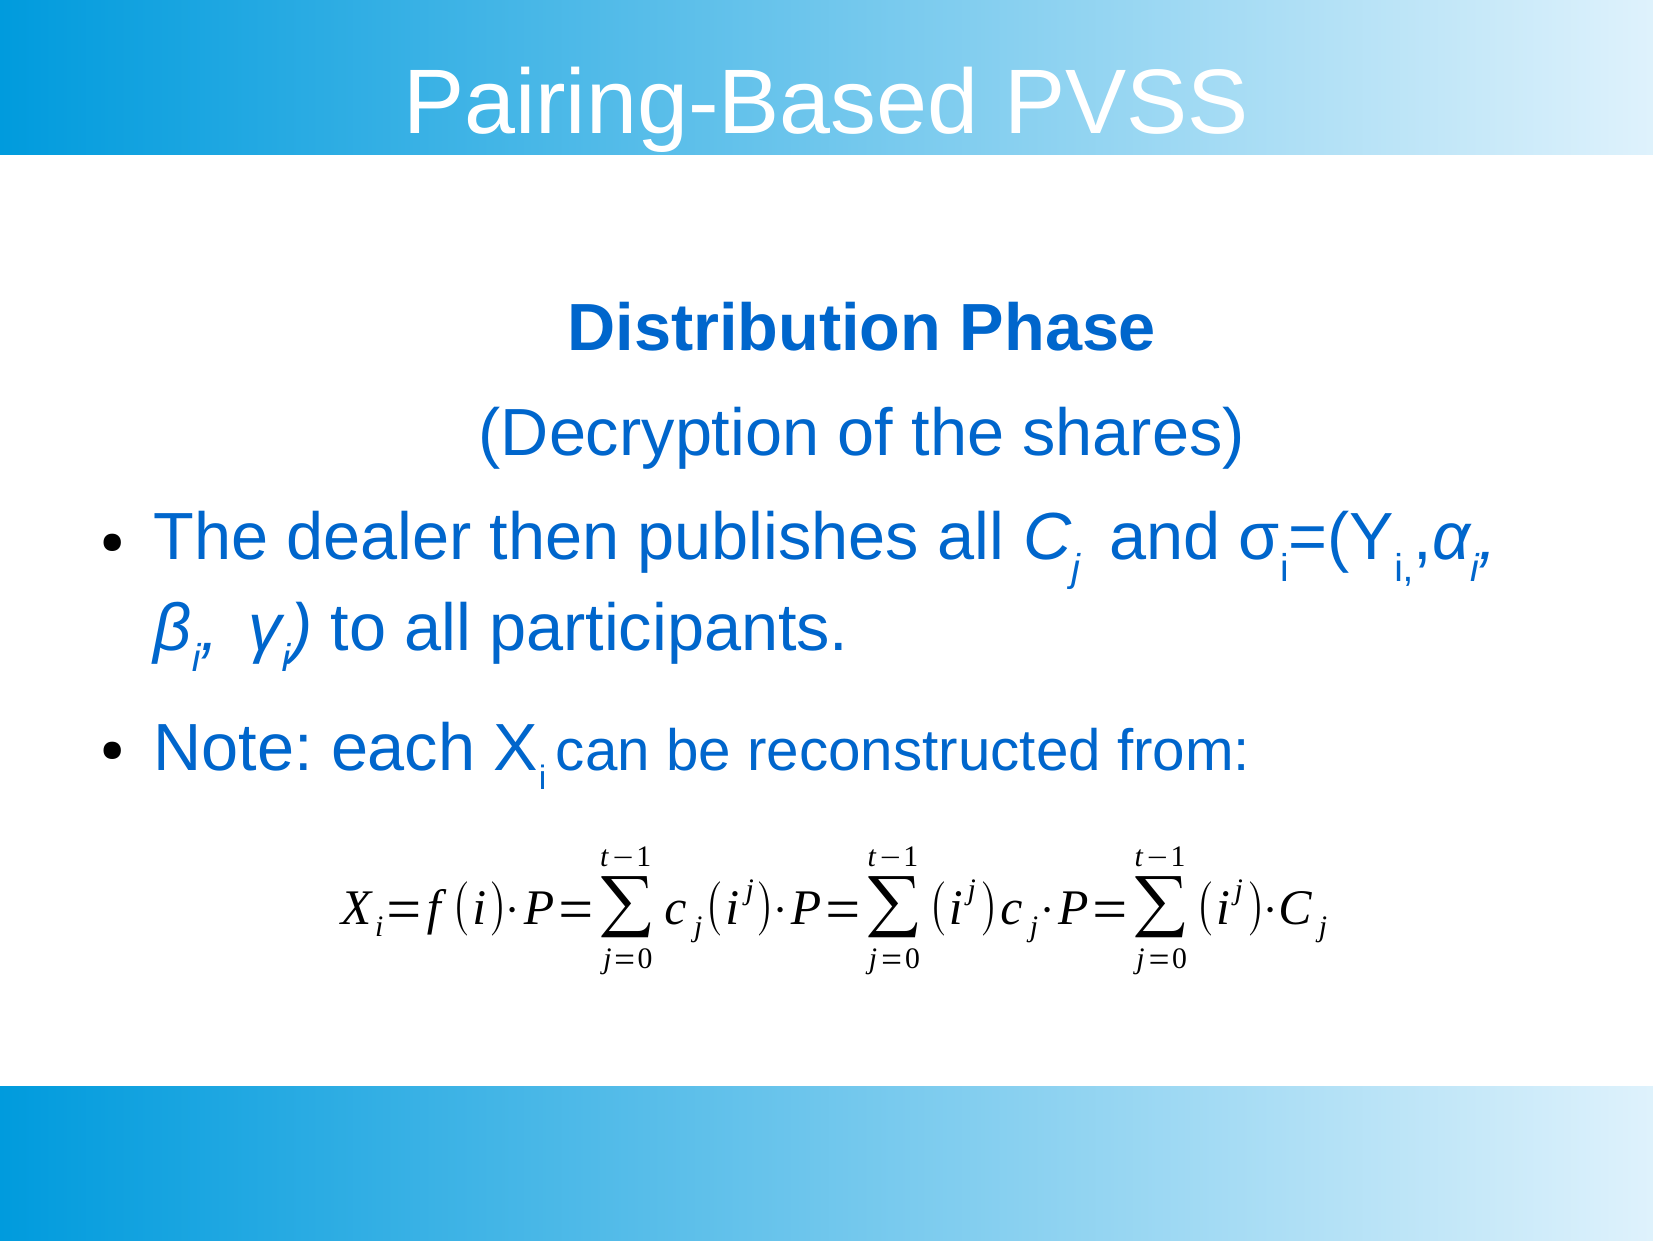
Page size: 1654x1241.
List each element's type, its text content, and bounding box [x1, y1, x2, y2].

list Distribution Phase (Decryption of the shares) The dealer then publishes all Cj and σi=(Yi,,αi, βi, γi) to all participants. Note: each Xi can be reconstructed from: [82, 290, 1571, 1010]
chart [330, 840, 1335, 976]
title Pairing-Based PVSS [82, 49, 1571, 155]
